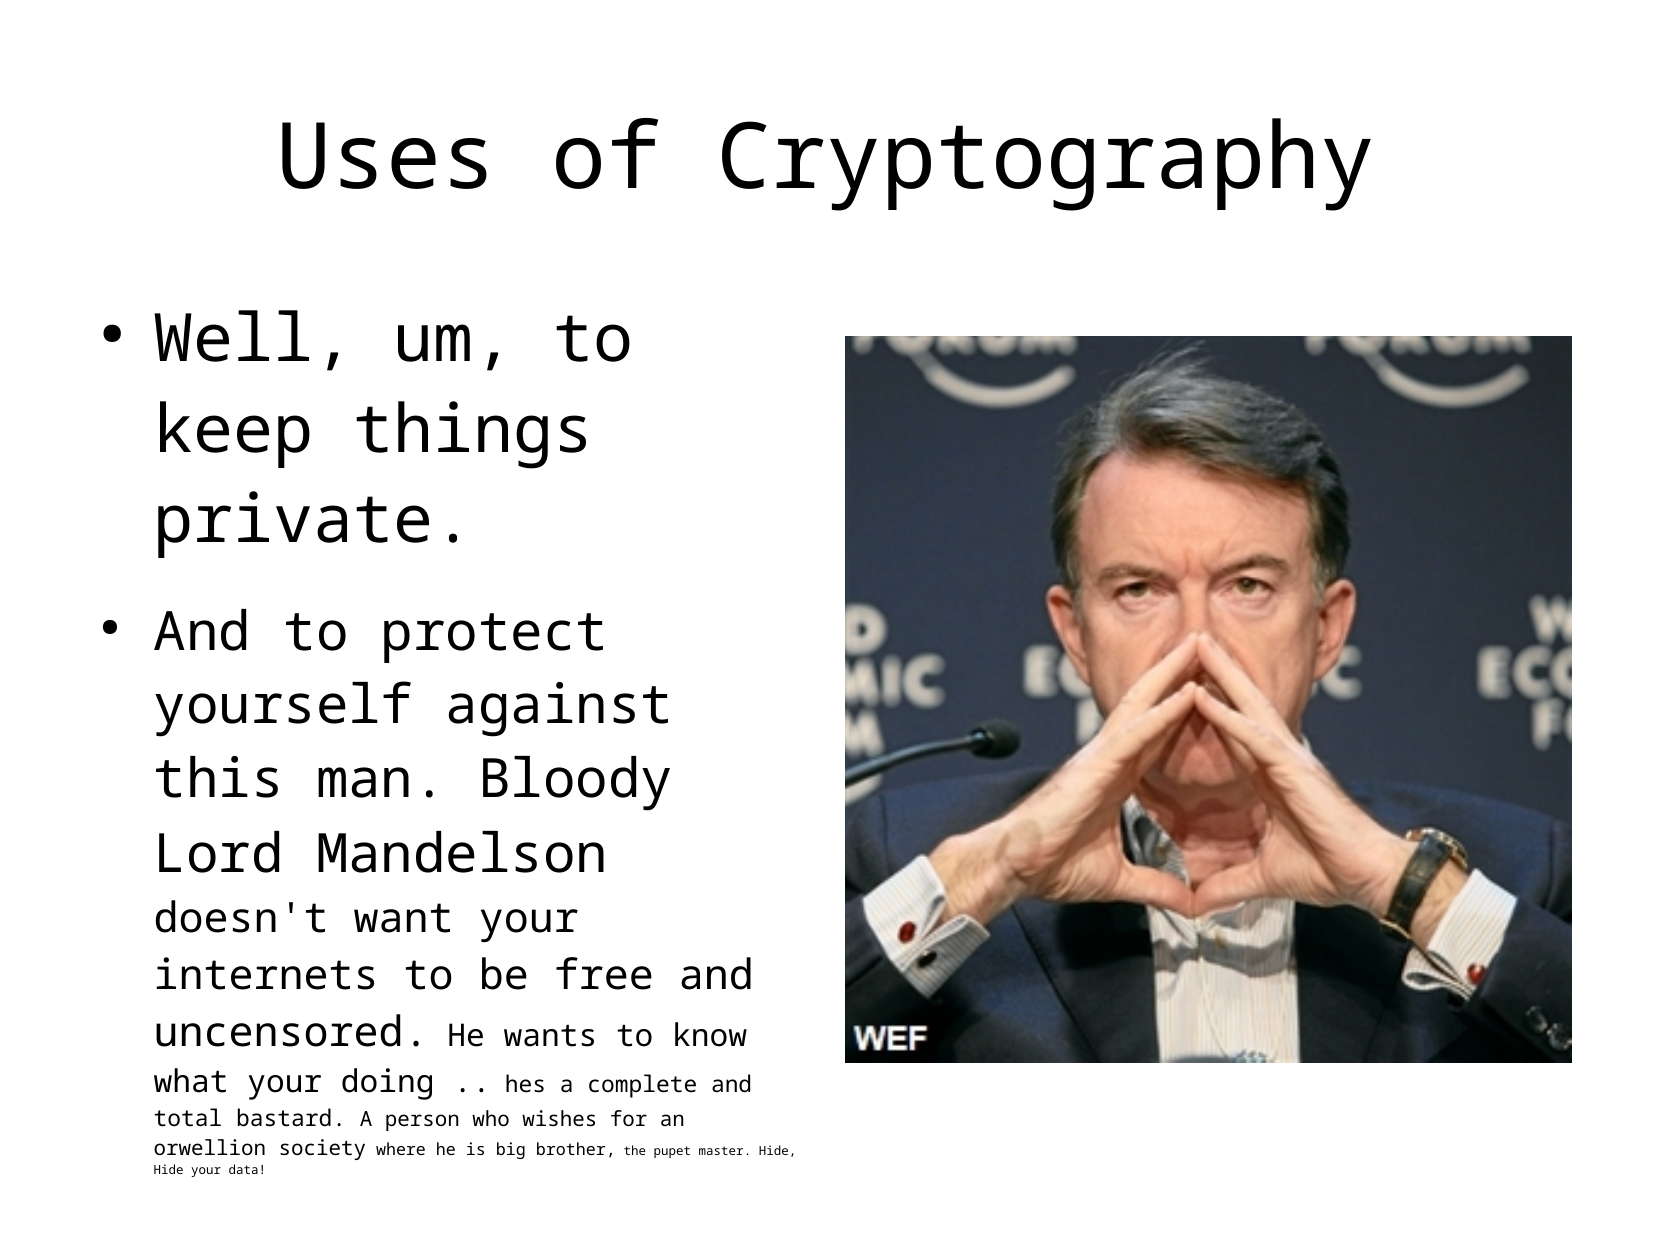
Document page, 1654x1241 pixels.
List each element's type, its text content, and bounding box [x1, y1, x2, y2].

picture [0, 0, 1654, 1241]
title Uses of Cryptography [82, 49, 1571, 257]
list Well, um, to keep things private. And to protect yourself against this man. Bloody Lord Mandelson doesn't want your internets to be free and uncensored. He wants to know what your doing .. hes a complete and total bastard. A person who wishes for an orwellion society where he is big brother, the pupet master. Hide, Hide your data! [82, 290, 809, 1109]
